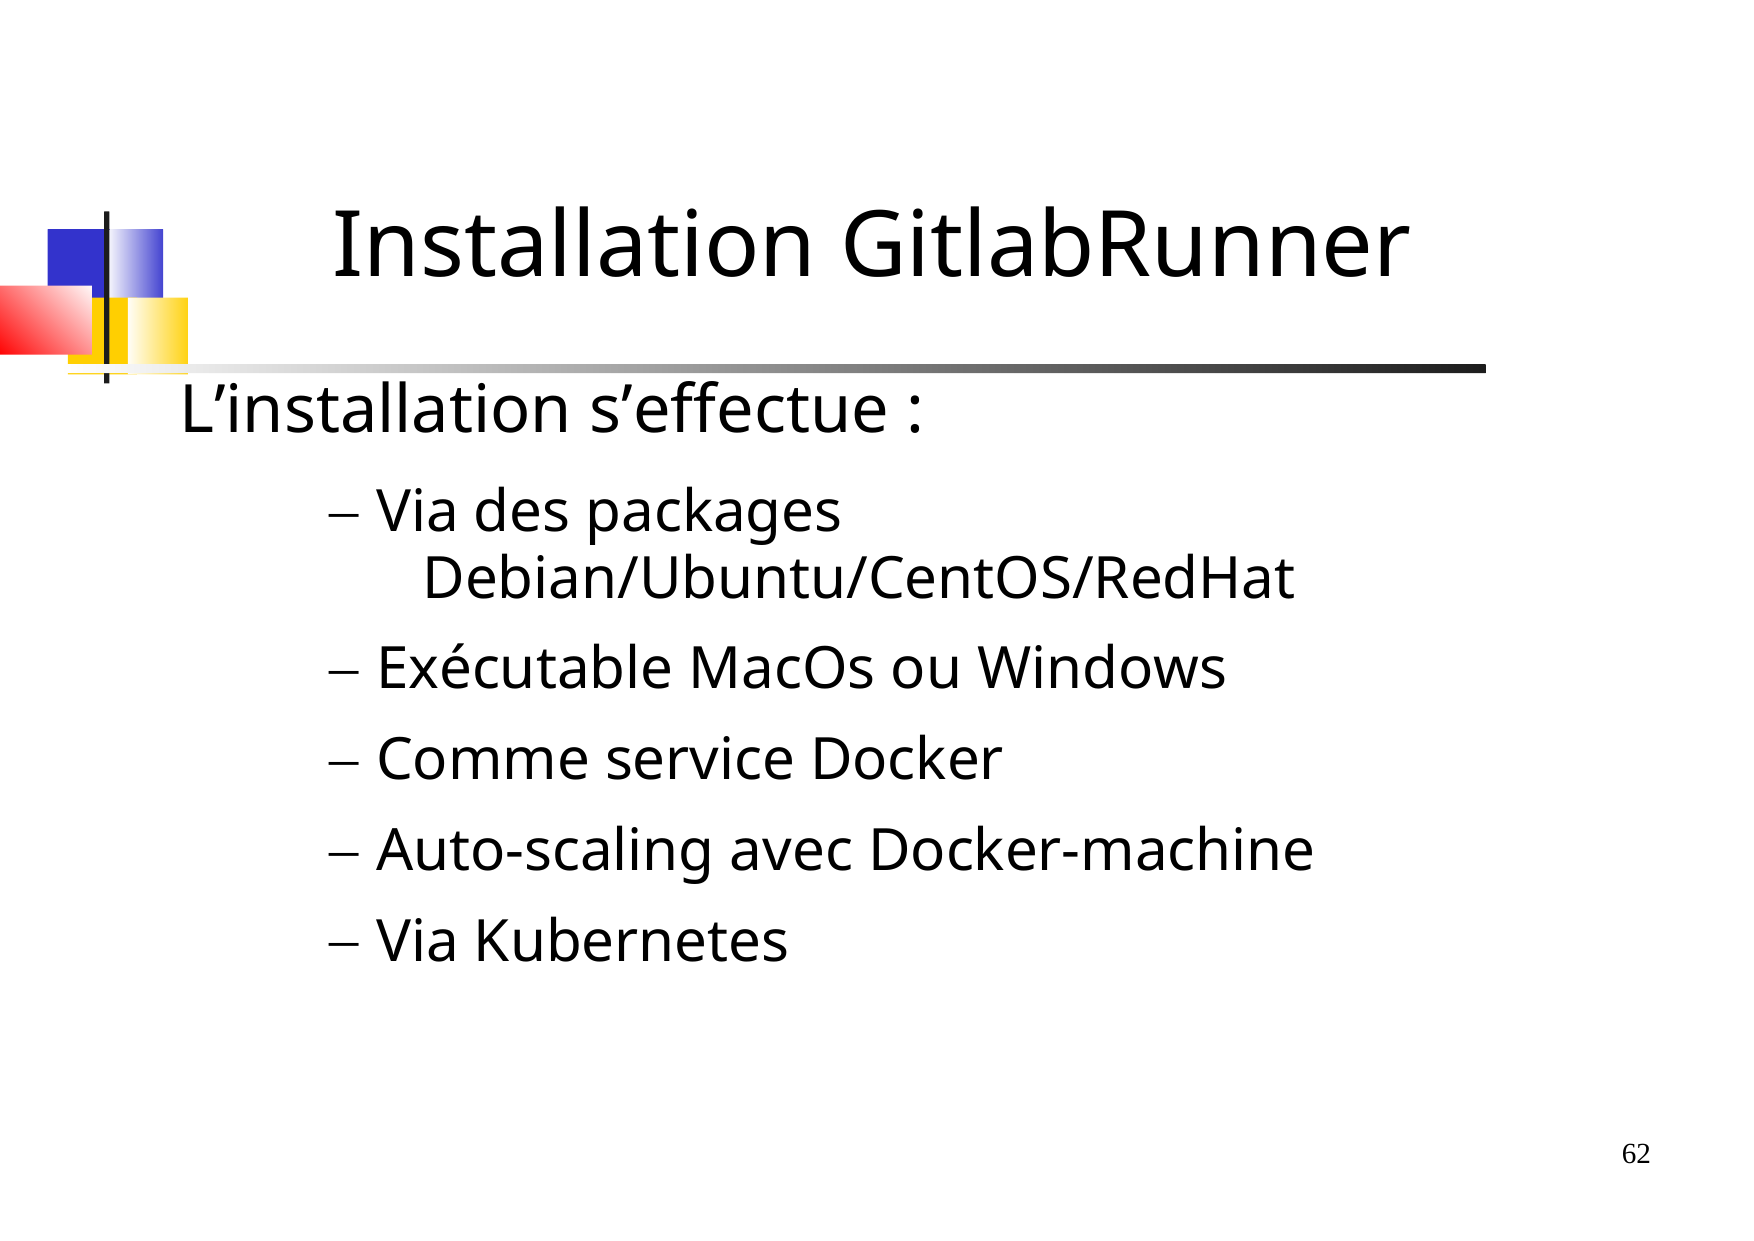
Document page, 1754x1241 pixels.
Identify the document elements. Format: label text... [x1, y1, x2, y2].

title Installation GitlabRunner [179, 139, 1567, 351]
list L’installation s’effectue : Via des packages Debian/Ubuntu/CentOS/RedHat Exécutable MacOs ou Windows Comme service Docker Auto-scaling avec Docker-machine Via Kubernetes [179, 371, 1567, 1091]
